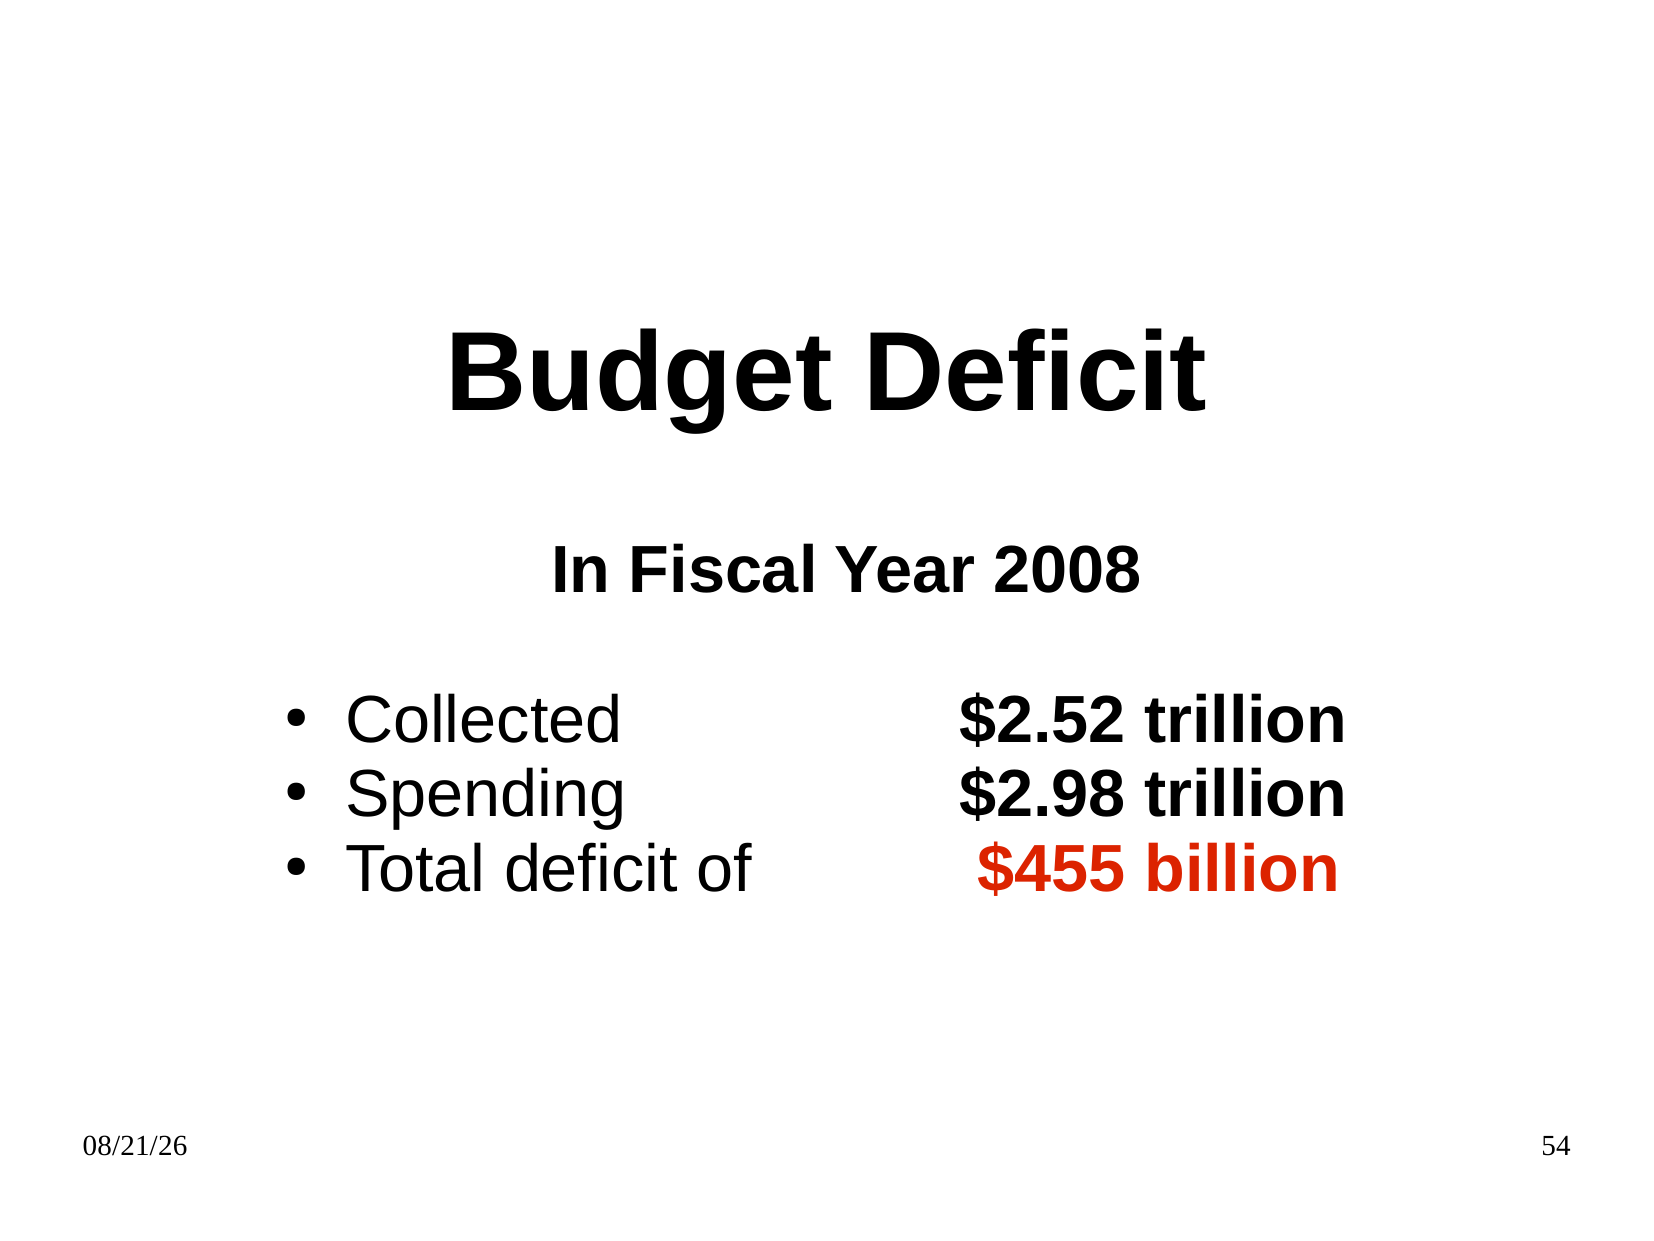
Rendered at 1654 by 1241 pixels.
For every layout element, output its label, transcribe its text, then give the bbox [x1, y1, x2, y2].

subtitle In Fiscal Year 2008 Collected $2.52 trillion Spending $2.98 trillion Total deficit of $455 billion [284, 504, 1410, 934]
title Budget Deficit [82, 267, 1571, 476]
